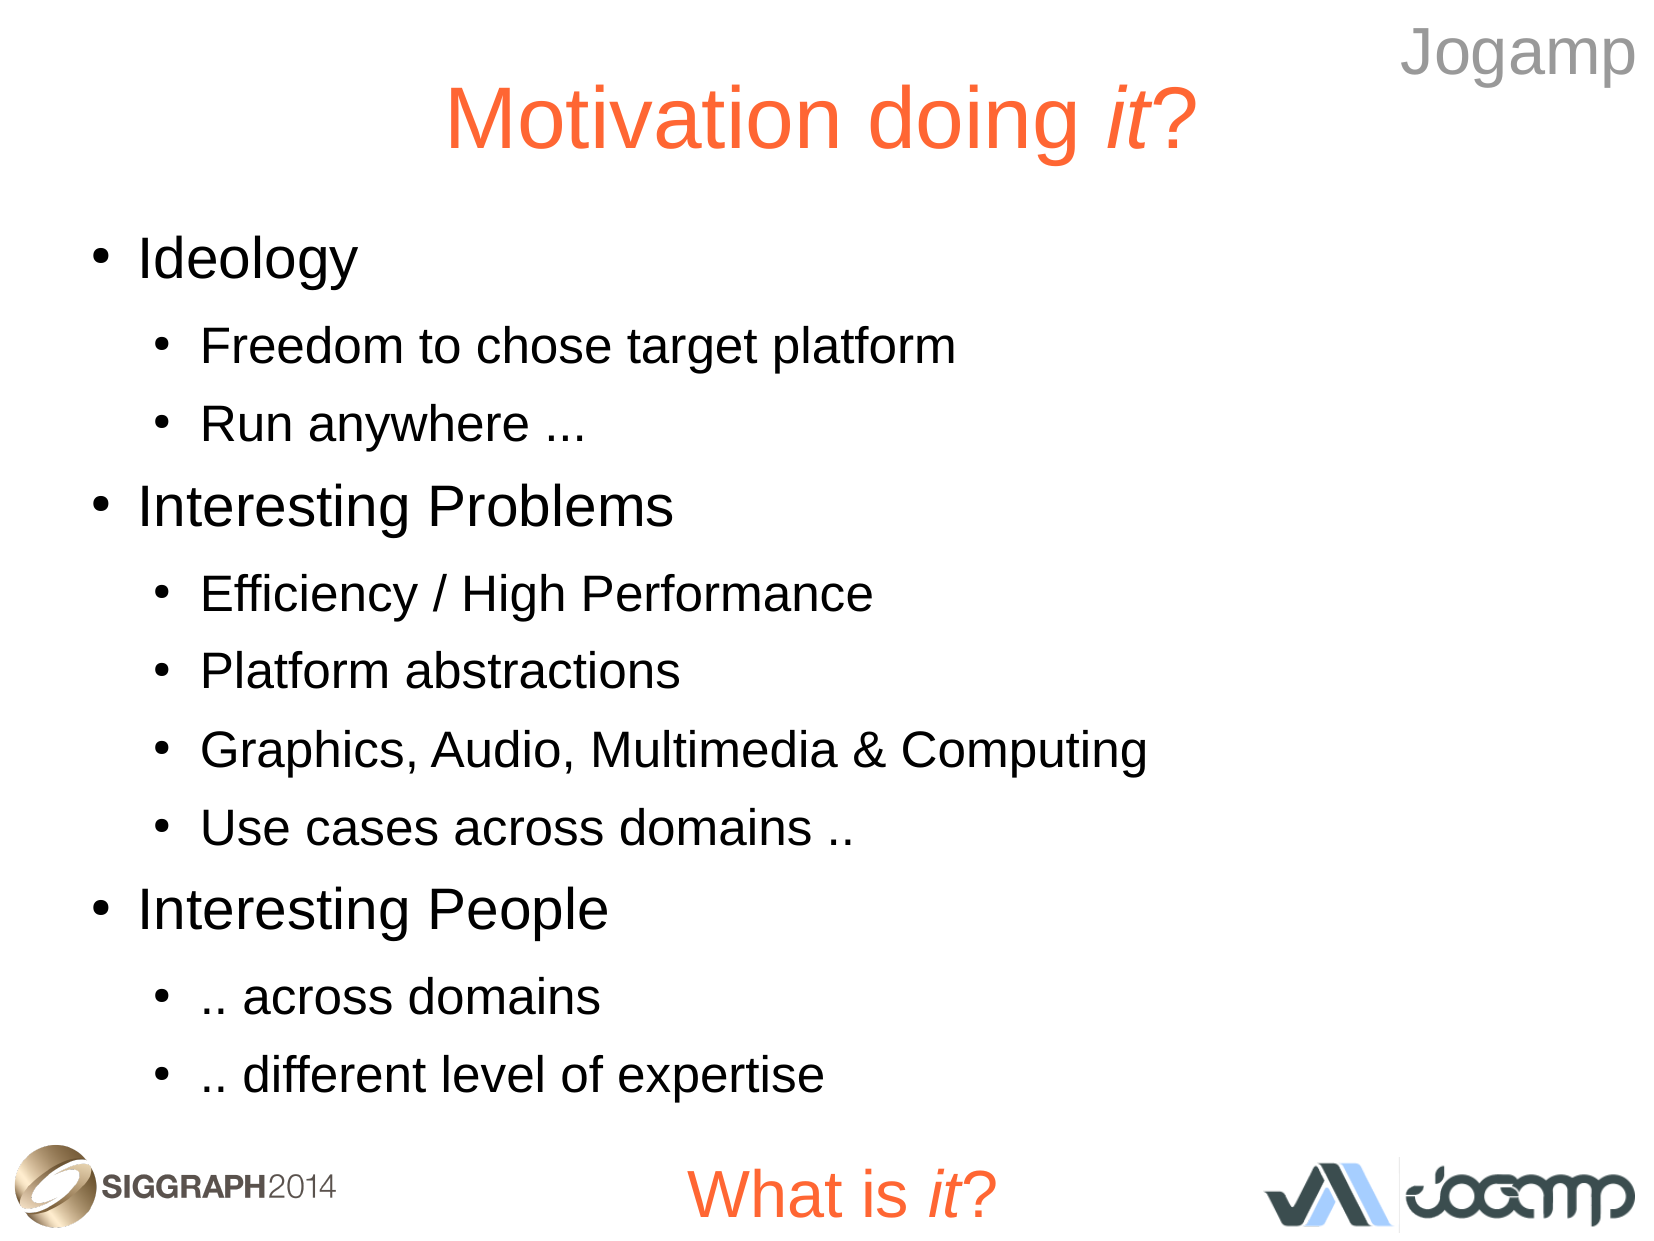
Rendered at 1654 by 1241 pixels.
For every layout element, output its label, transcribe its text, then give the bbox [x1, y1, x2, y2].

text_box Jogamp [1385, 6, 1654, 112]
list Ideology Freedom to chose target platform Run anywhere ... Interesting Problems Efficiency / High Performance Platform abstractions Graphics, Audio, Multimedia & Computing Use cases across domains .. Interesting People .. across domains .. different level of expertise [75, 225, 1571, 1109]
text_box What is it? [672, 1149, 1014, 1239]
picture [7, 1133, 343, 1239]
picture [1262, 1157, 1635, 1233]
title Motivation doing it? [68, 56, 1576, 181]
